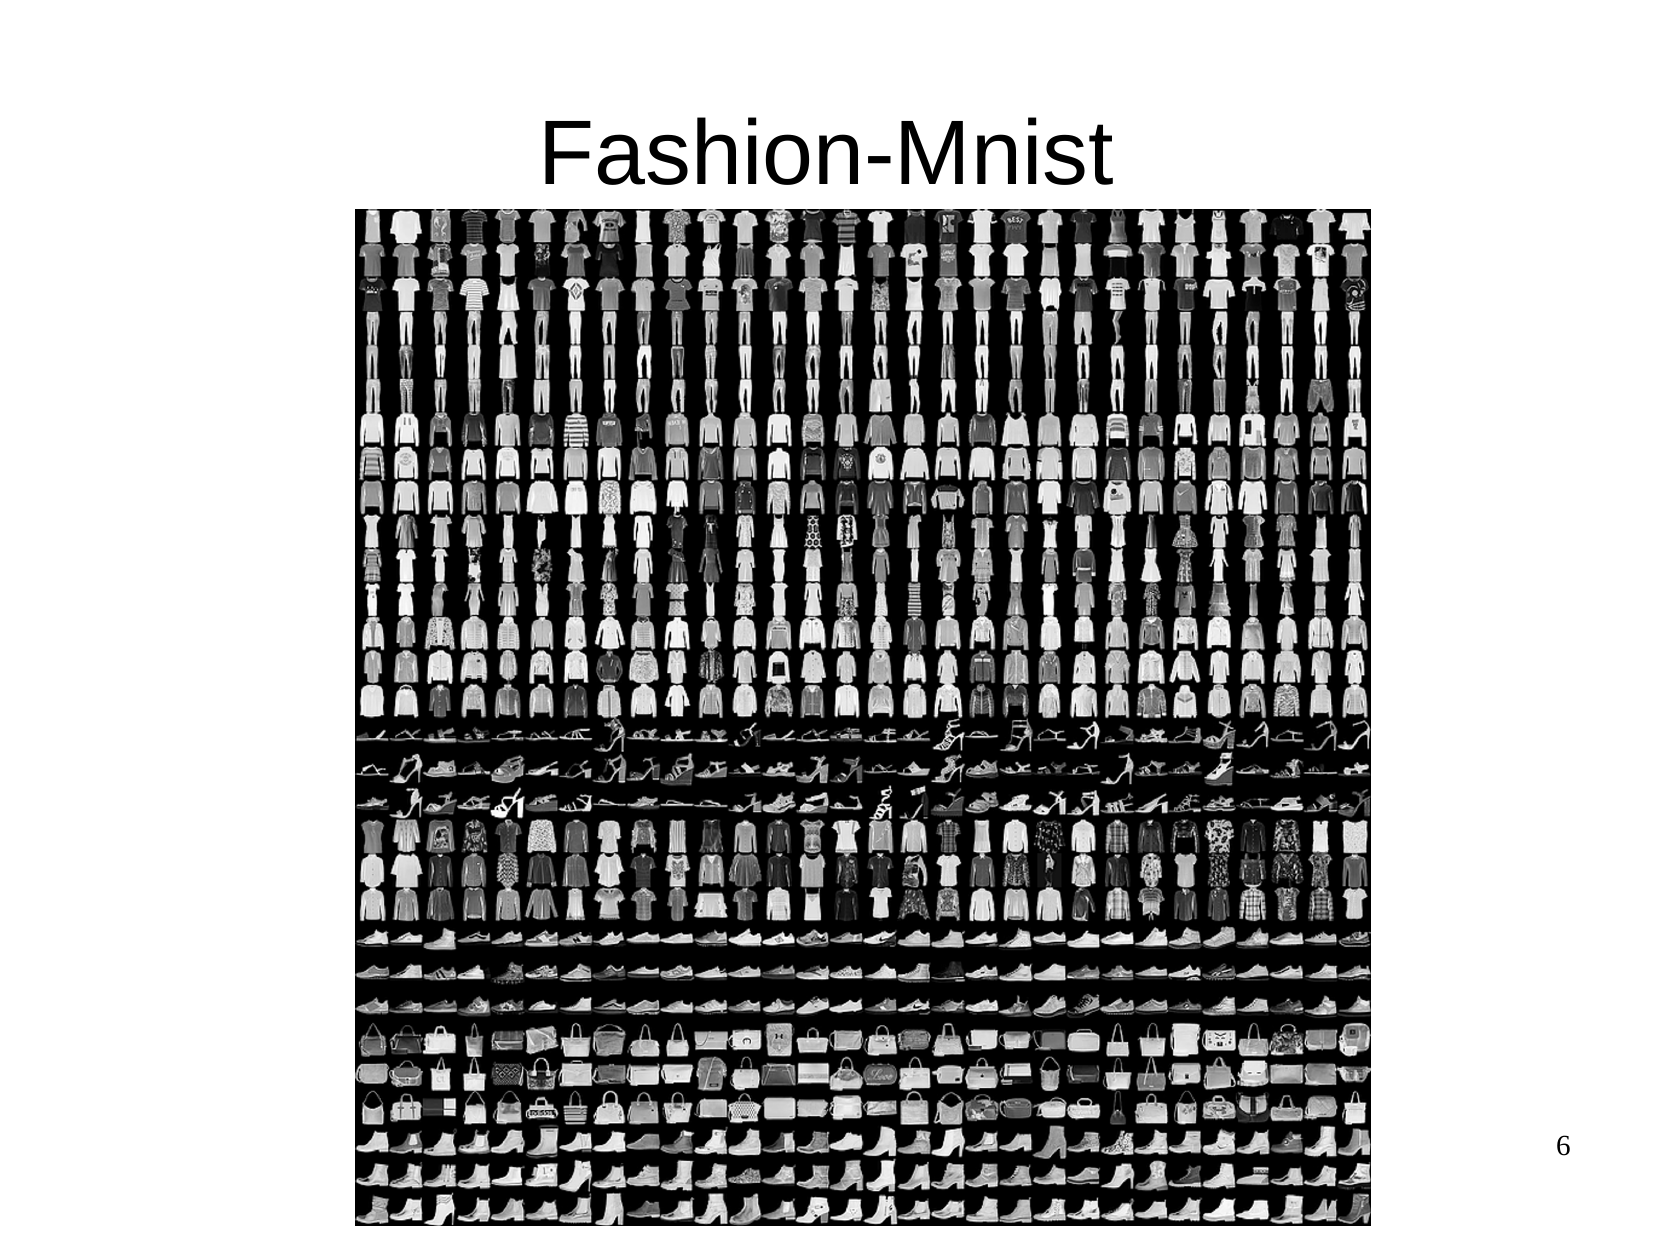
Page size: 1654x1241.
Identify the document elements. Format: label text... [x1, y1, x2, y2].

picture [355, 209, 1371, 1226]
title Fashion-Mnist [82, 49, 1571, 257]
